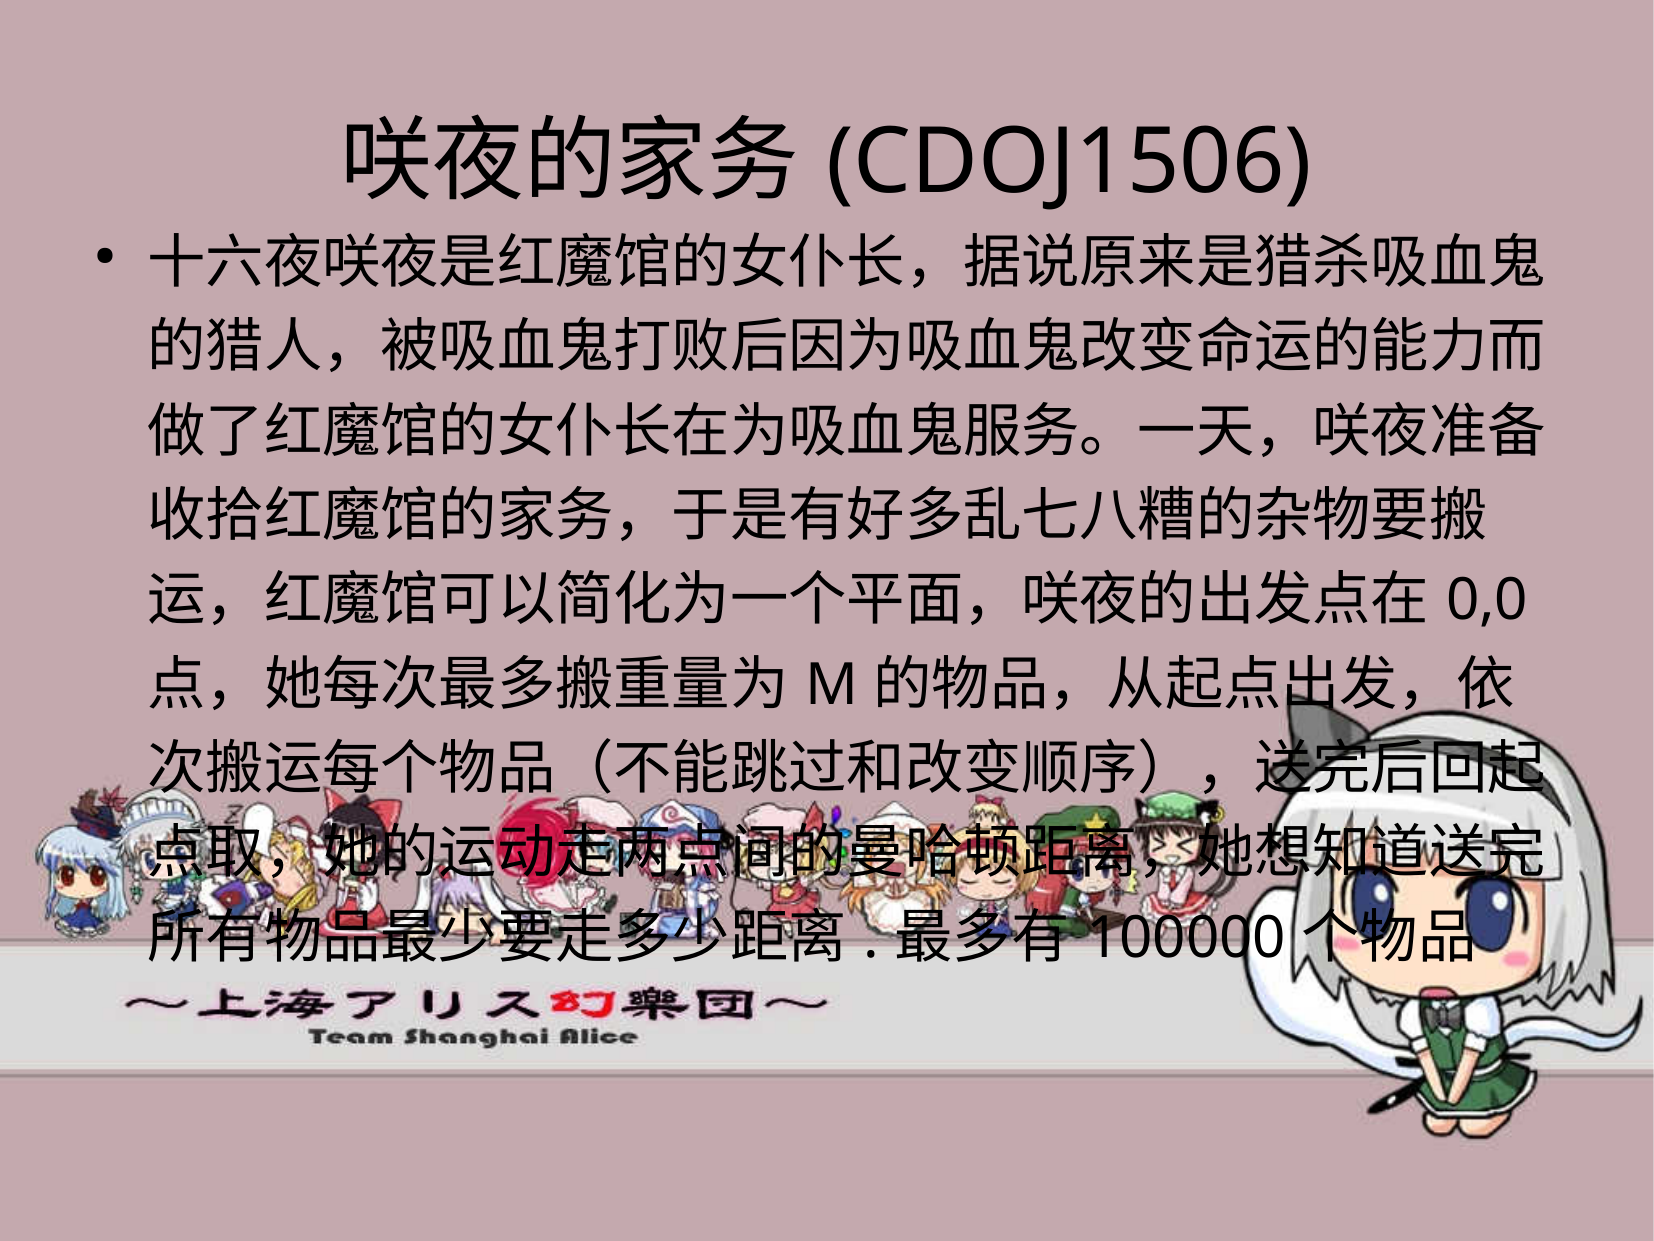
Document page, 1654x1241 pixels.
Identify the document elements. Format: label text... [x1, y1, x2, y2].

list 十六夜咲夜是红魔馆的女仆长，据说原来是猎杀吸血鬼的猎人，被吸血鬼打败后因为吸血鬼改变命运的能力而做了红魔馆的女仆长在为吸血鬼服务。一天，咲夜准备收拾红魔馆的家务，于是有好多乱七八糟的杂物要搬运，红魔馆可以简化为一个平面，咲夜的出发点在0,0点，她每次最多搬重量为M的物品，从起点出发，依次搬运每个物品（不能跳过和改变顺序），送完后回起点取，她的运动走两点间的曼哈顿距离，她想知道送完所有物品最少要走多少距离.最多有100000个物品 [76, 215, 1565, 1034]
picture [0, 0, 1654, 1241]
title 咲夜的家务(CDOJ1506) [82, 49, 1571, 257]
